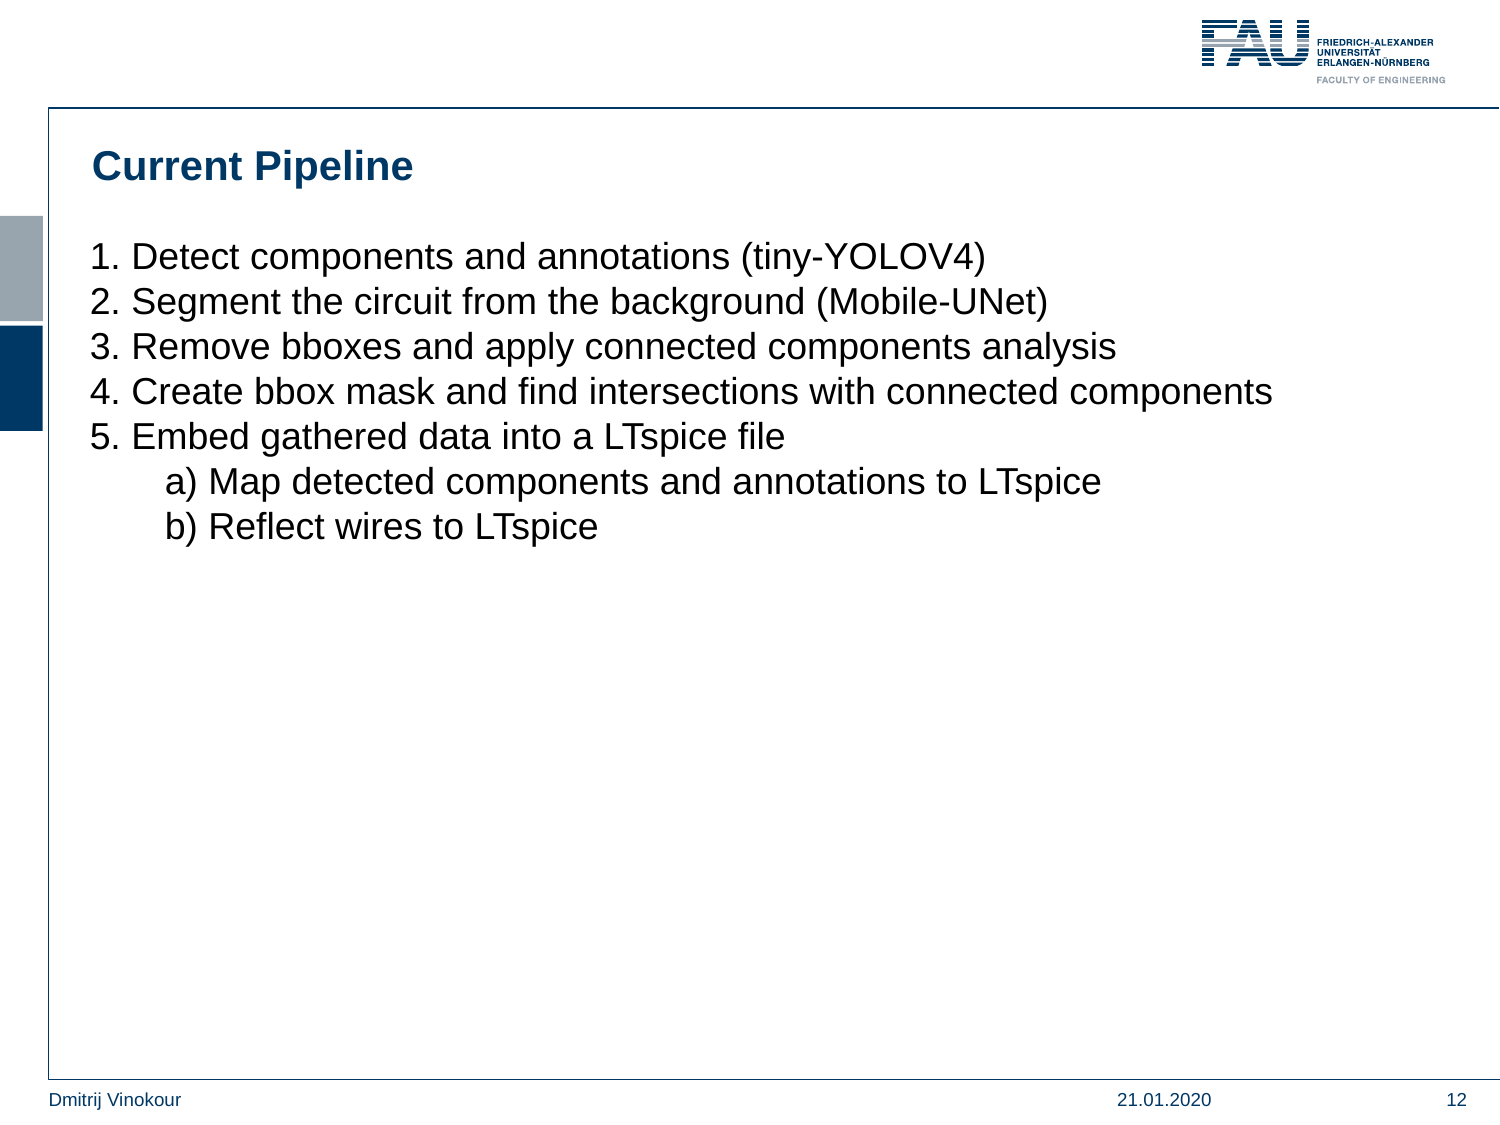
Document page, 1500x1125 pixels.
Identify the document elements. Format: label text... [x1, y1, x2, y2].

text_box 1. Detect components and annotations (tiny-YOLOV4) 2. Segment the circuit from the background (Mobile-UNet) 3. Remove bboxes and apply connected components analysis 4. Create bbox mask and find intersections with connected components 5. Embed gathered data into a LTspice file a) Map detected components and annotations to LTspice b) Reflect wires to LTspice [74, 224, 1460, 450]
text_box <number> [1349, 1087, 1468, 1119]
text_box 21.01.2020 [1117, 1087, 1294, 1119]
text_box Current Pipeline [91, 139, 1460, 224]
text_box Dmitrij Vinokour [48, 1087, 1053, 1119]
